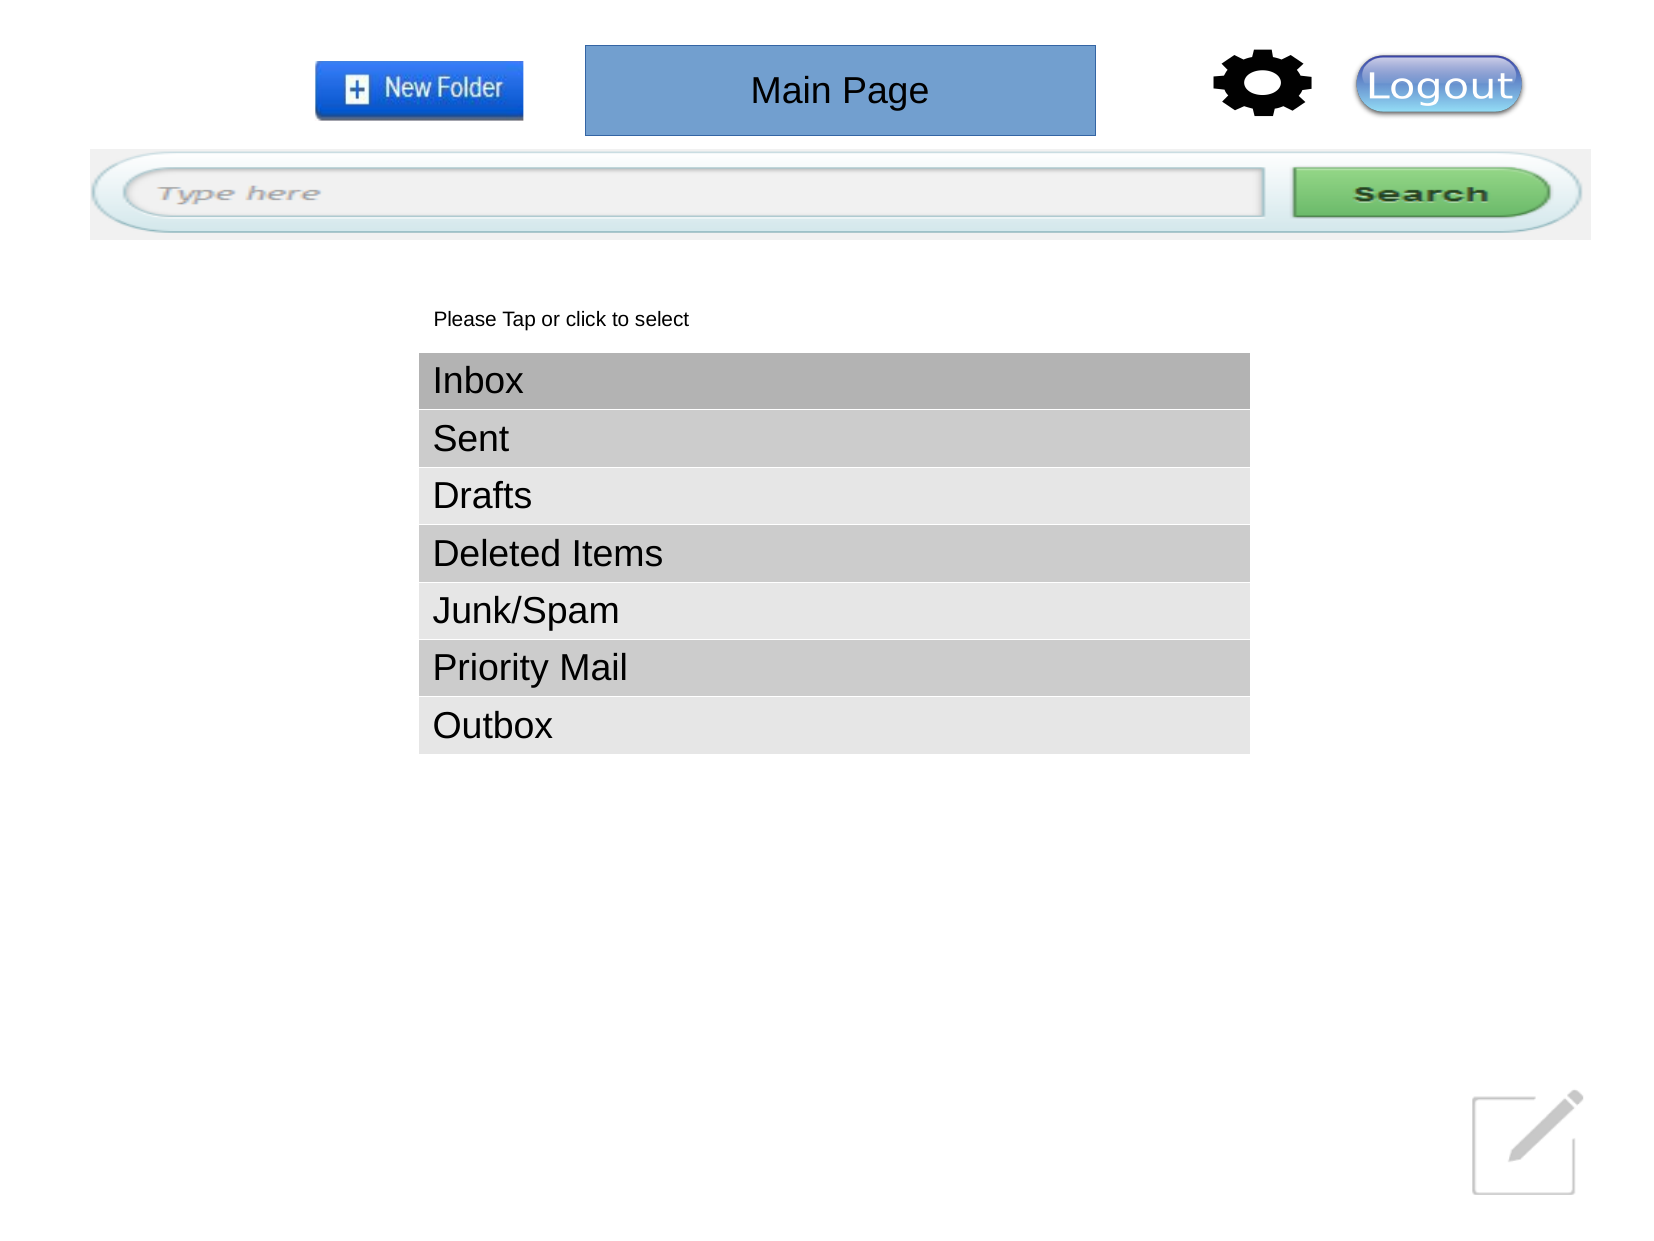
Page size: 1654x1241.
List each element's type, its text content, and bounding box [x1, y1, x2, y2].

table_cell Outbox [419, 697, 1250, 754]
table_header Inbox [419, 353, 1250, 409]
picture [314, 61, 524, 121]
text_box Please Tap or click to select [418, 285, 715, 342]
text_box Main Page [585, 45, 1096, 136]
table_cell Junk/Spam [419, 583, 1250, 639]
table_cell Priority Mail [419, 640, 1250, 696]
picture [1425, 1079, 1636, 1201]
picture [90, 149, 1591, 241]
table_cell Sent [419, 410, 1250, 467]
picture [1350, 51, 1528, 121]
table_cell Drafts [419, 468, 1250, 524]
table_cell Deleted Items [419, 525, 1250, 582]
picture [1189, 29, 1336, 128]
